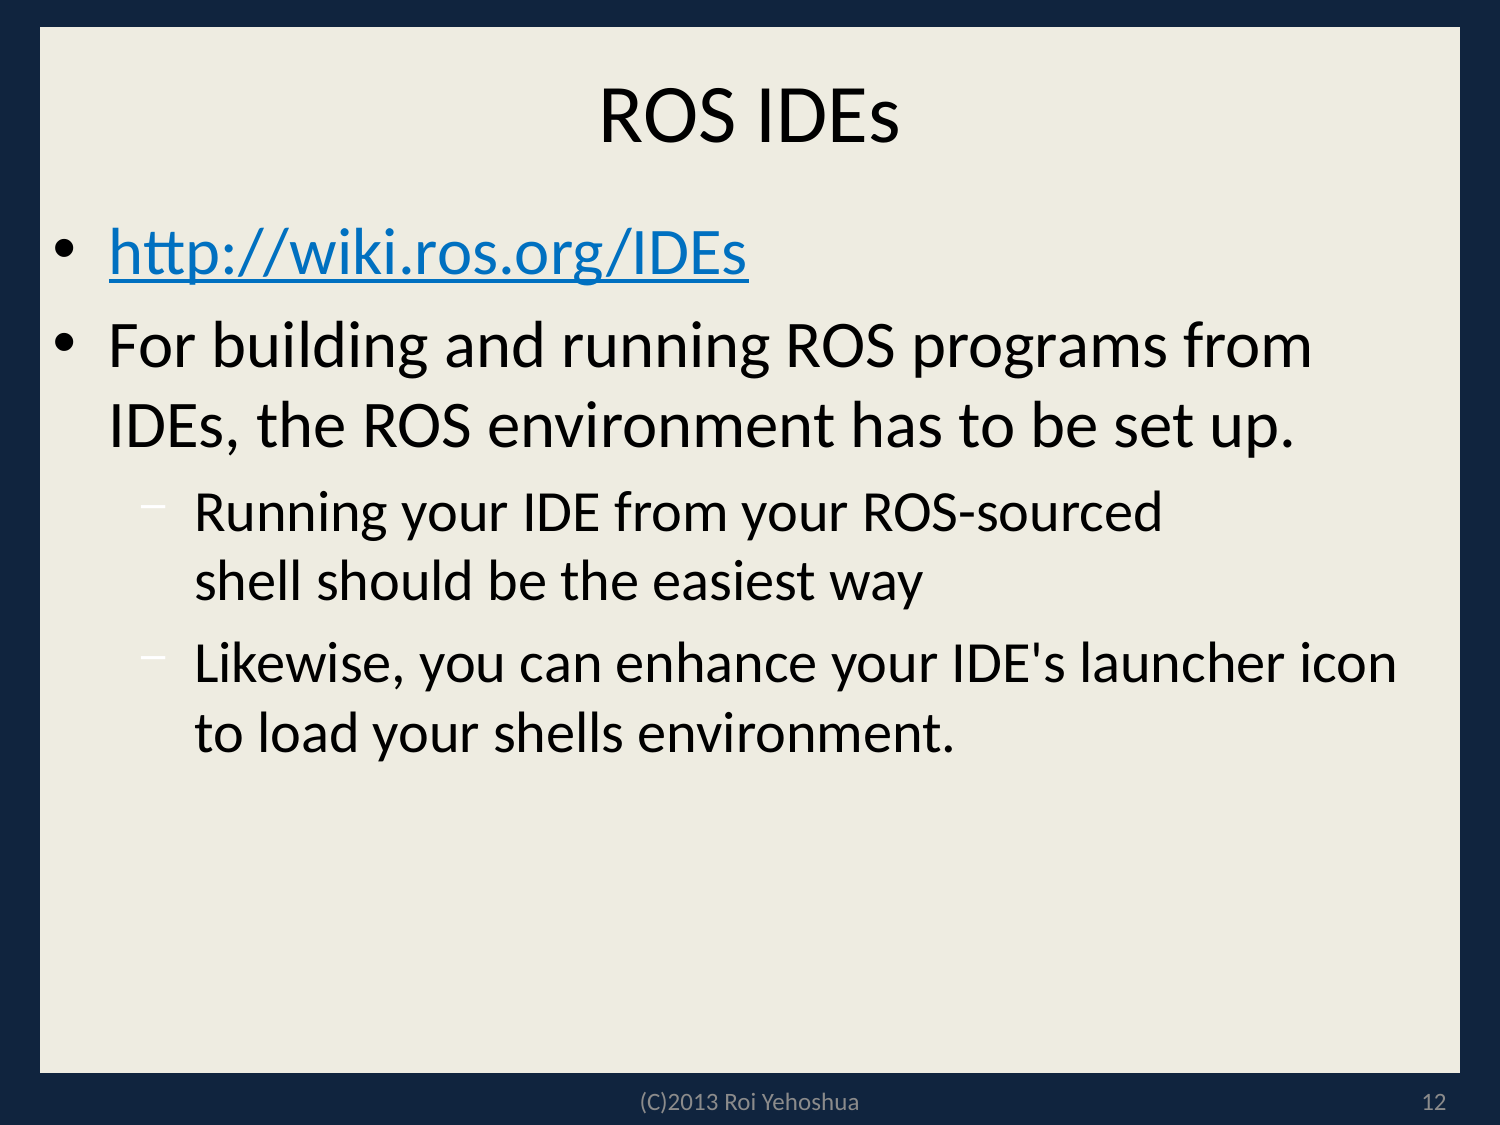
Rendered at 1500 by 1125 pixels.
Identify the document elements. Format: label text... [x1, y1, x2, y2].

list http://wiki.ros.org/IDEs For building and running ROS programs from IDEs, the ROS environment has to be set up. Running your IDE from your ROS-sourced shell should be the easiest way Likewise, you can enhance your IDE's launcher icon to load your shells environment. [37, 200, 1463, 1080]
slide_number <number> [1111, 1074, 1462, 1125]
title ROS IDEs [37, 31, 1463, 188]
footer (C)2013 Roi Yehoshua [512, 1074, 988, 1125]
